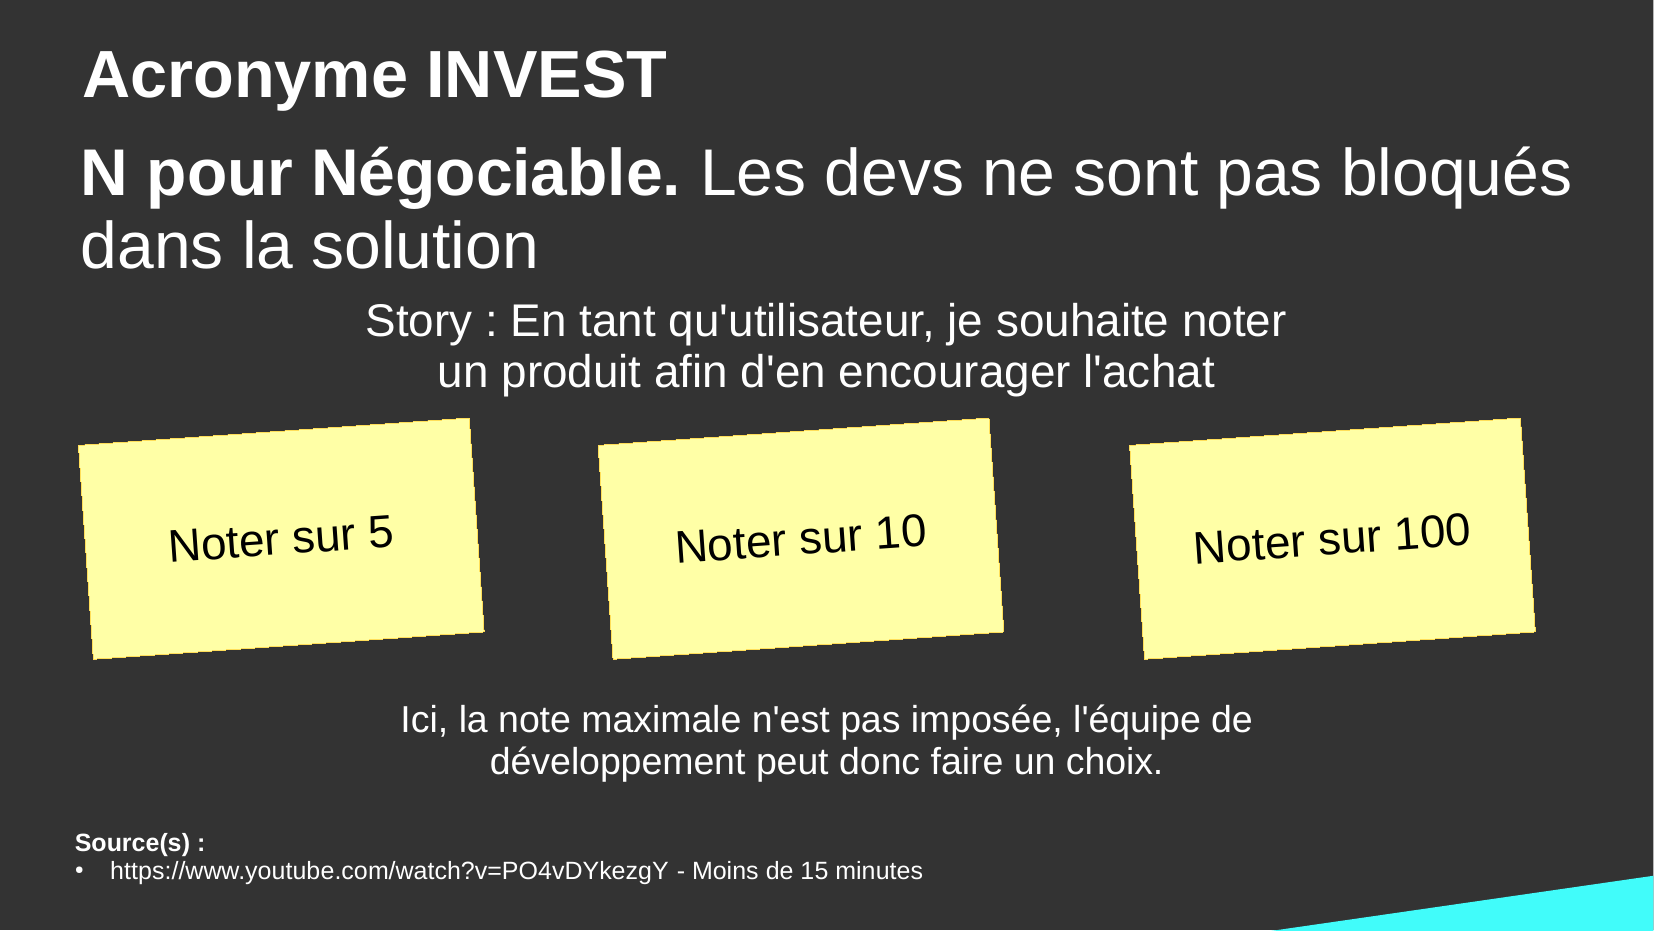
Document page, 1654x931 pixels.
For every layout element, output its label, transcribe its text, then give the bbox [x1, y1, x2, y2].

text_box Ici, la note maximale n'est pas imposée, l'équipe de développement peut donc faire un choix. [336, 690, 1317, 790]
title Acronyme INVEST [82, 37, 1571, 122]
list N pour Négociable. Les devs ne sont pas bloqués dans la solution [80, 135, 1620, 284]
text_box Noter sur 10 [598, 418, 1004, 660]
text_box Noter sur 5 [78, 418, 485, 660]
text_box [1270, 875, 1654, 931]
text_box Story : En tant qu'utilisateur, je souhaite noter un produit afin d'en encourager l'achat [336, 287, 1317, 406]
text_box Source(s) : https://www.youtube.com/watch?v=PO4vDYkezgY - Moins de 15 minutes [60, 821, 1546, 921]
text_box Noter sur 100 [1129, 418, 1536, 660]
